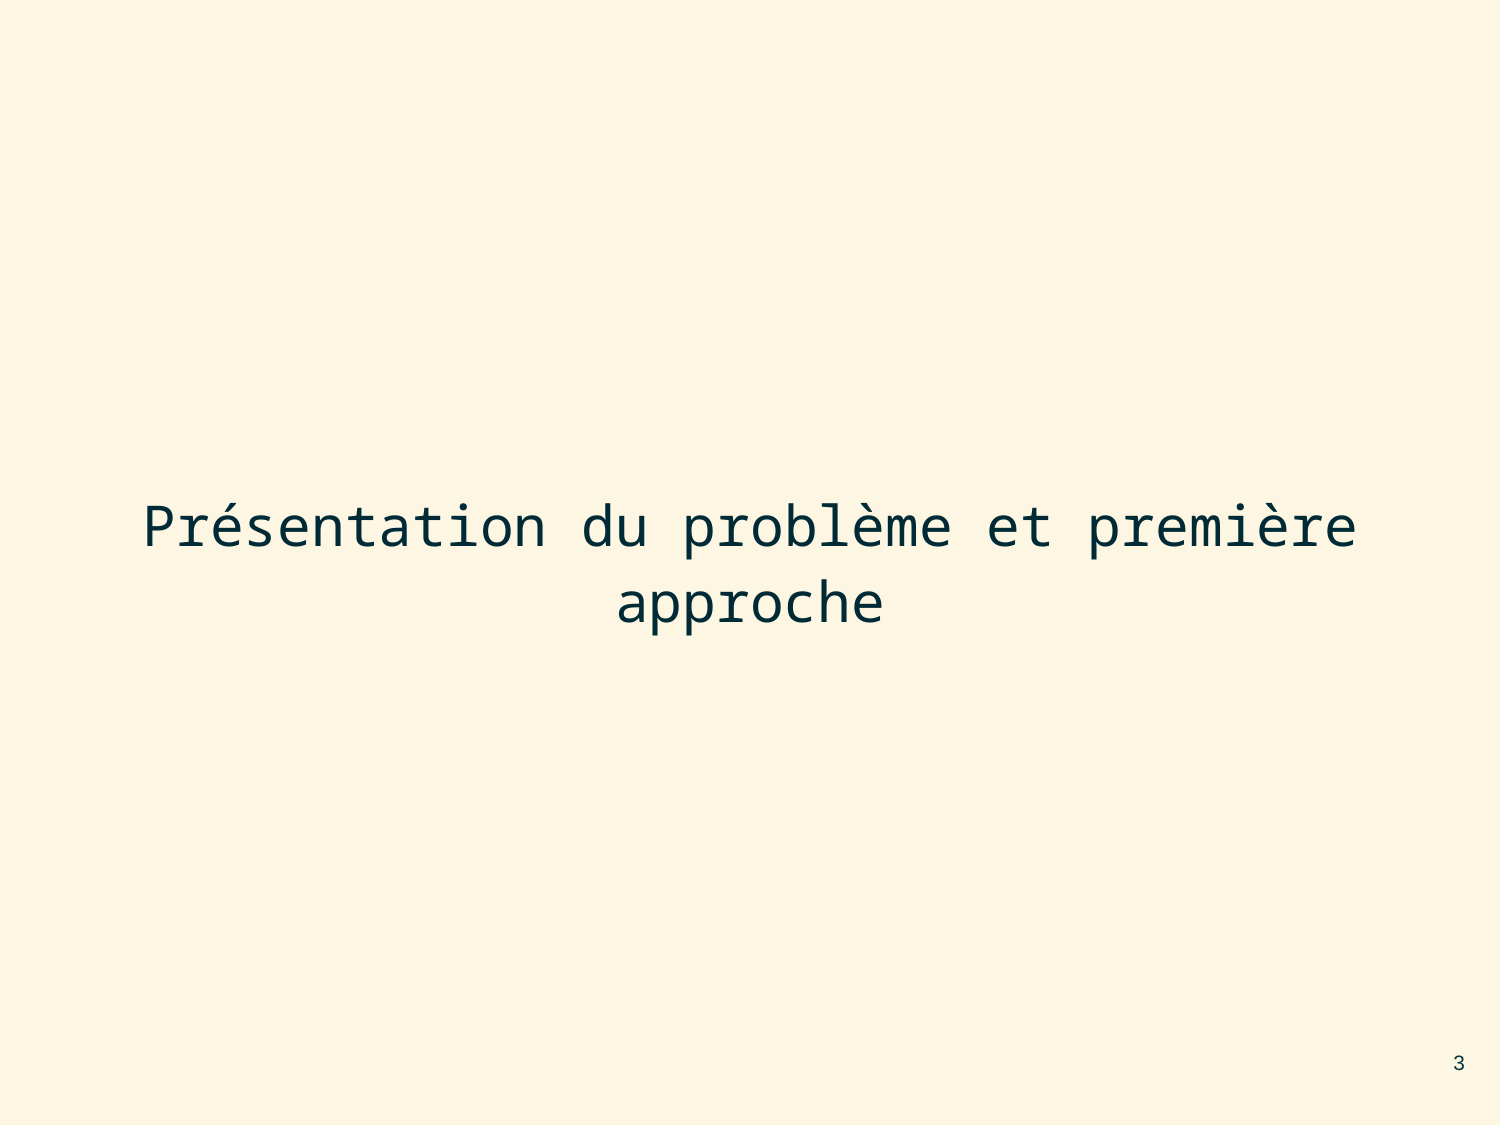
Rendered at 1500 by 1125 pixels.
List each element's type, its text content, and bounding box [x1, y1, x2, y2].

slide_number <numéro> [1389, 1019, 1480, 1106]
title Présentation du problème et première approche [51, 470, 1449, 655]
